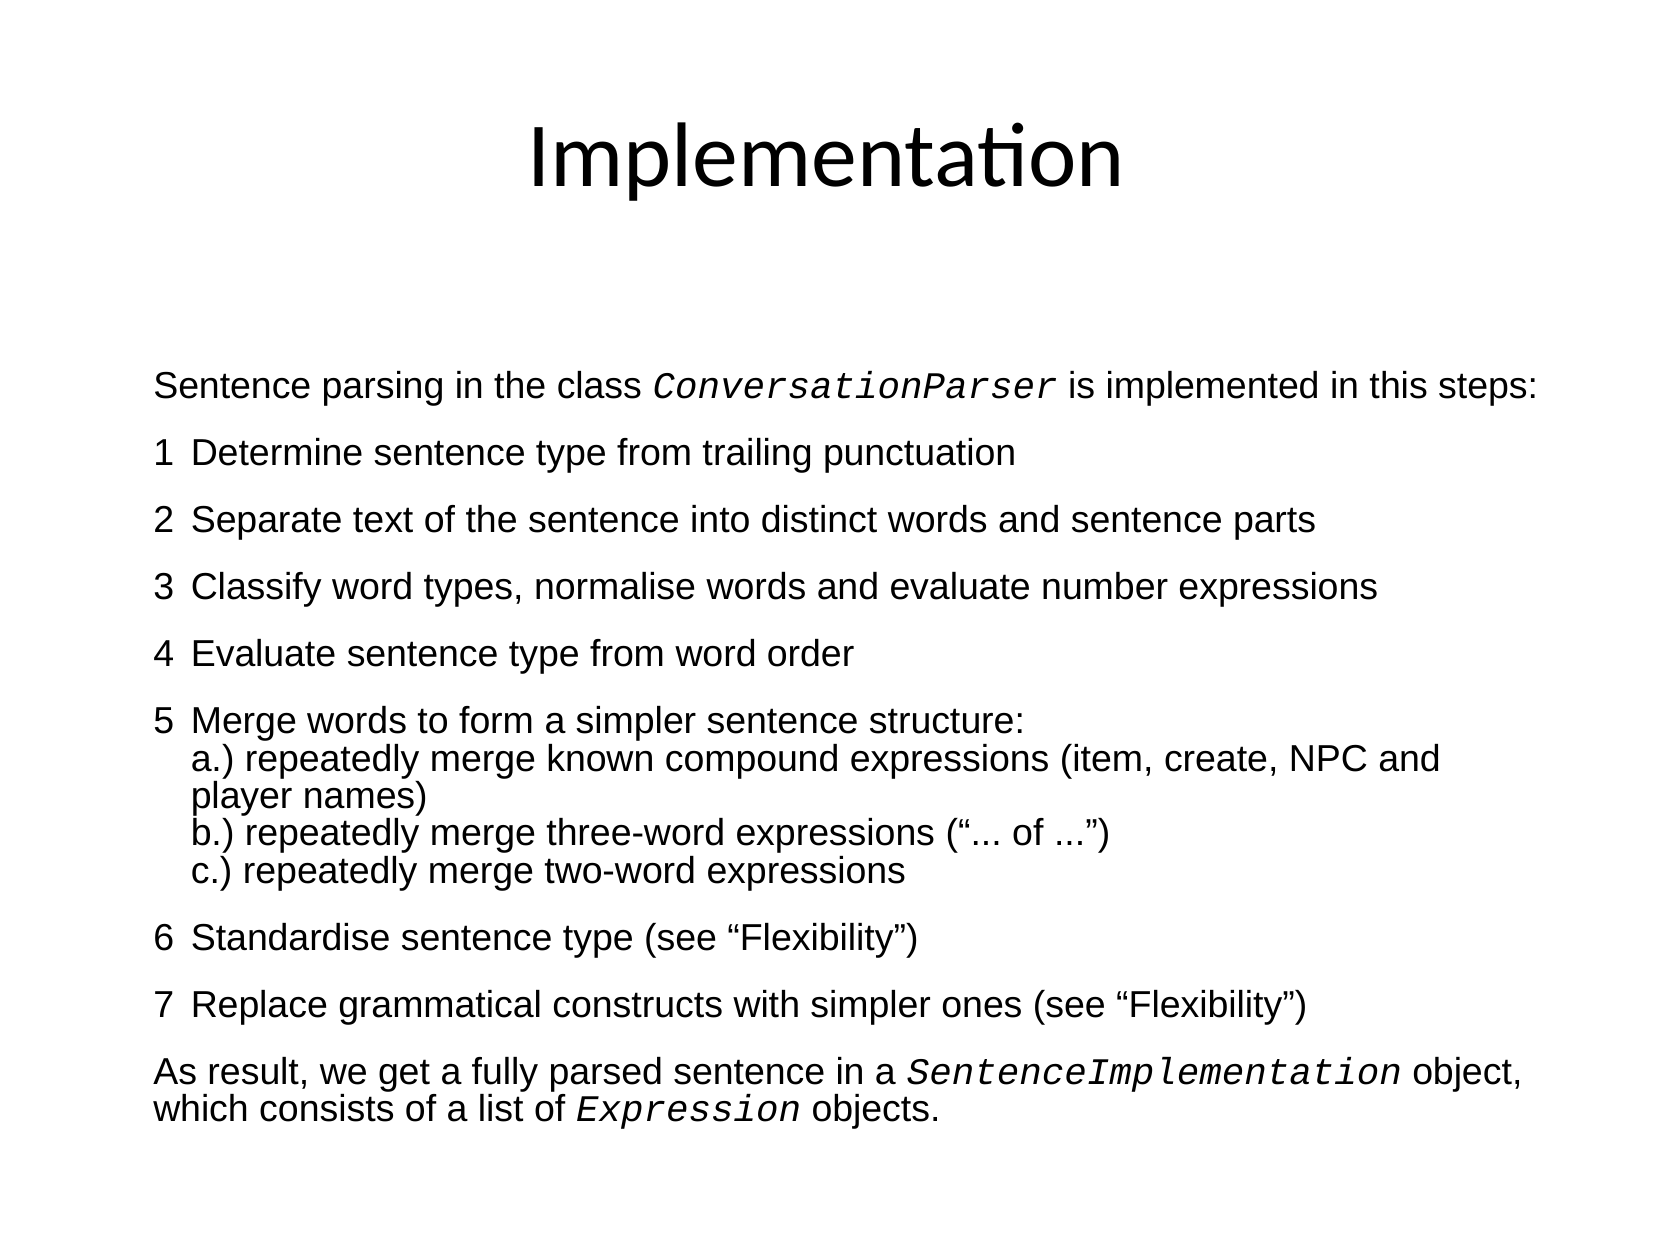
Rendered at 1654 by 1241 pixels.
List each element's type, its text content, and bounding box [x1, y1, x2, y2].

text_box Sentence parsing in the class ConversationParser is implemented in this steps: Determine sentence type from trailing punctuation Separate text of the sentence into distinct words and sentence parts Classify word types, normalise words and evaluate number expressions Evaluate sentence type from word order Merge words to form a simpler sentence structure: a.) repeatedly merge known compound expressions (item, create, NPC and player names) b.) repeatedly merge three-word expressions (“... of ...”) c.) repeatedly merge two-word expressions Standardise sentence type (see “Flexibility”) Replace grammatical constructs with simpler ones (see “Flexibility”) As result, we get a fully parsed sentence in a SentenceImplementation object, which consists of a list of Expression objects. [82, 290, 1571, 1133]
text_box Implementation [82, 49, 1571, 257]
